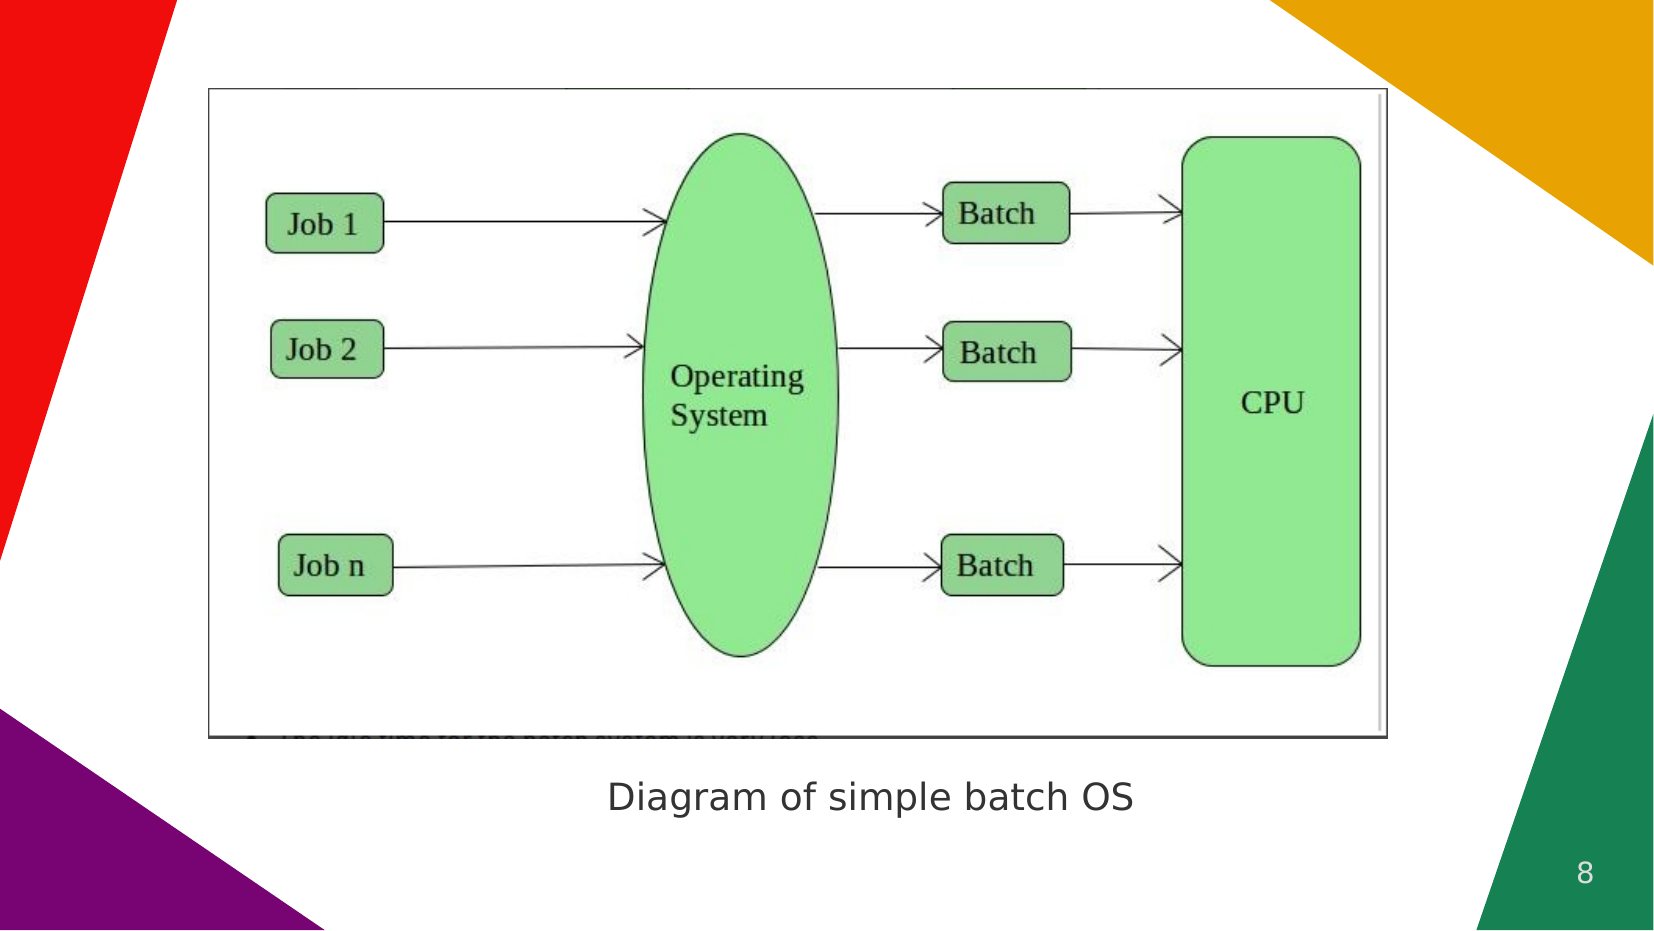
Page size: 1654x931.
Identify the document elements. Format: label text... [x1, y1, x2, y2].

picture [208, 88, 1388, 739]
title Diagram of simple batch OS [442, 739, 1300, 857]
